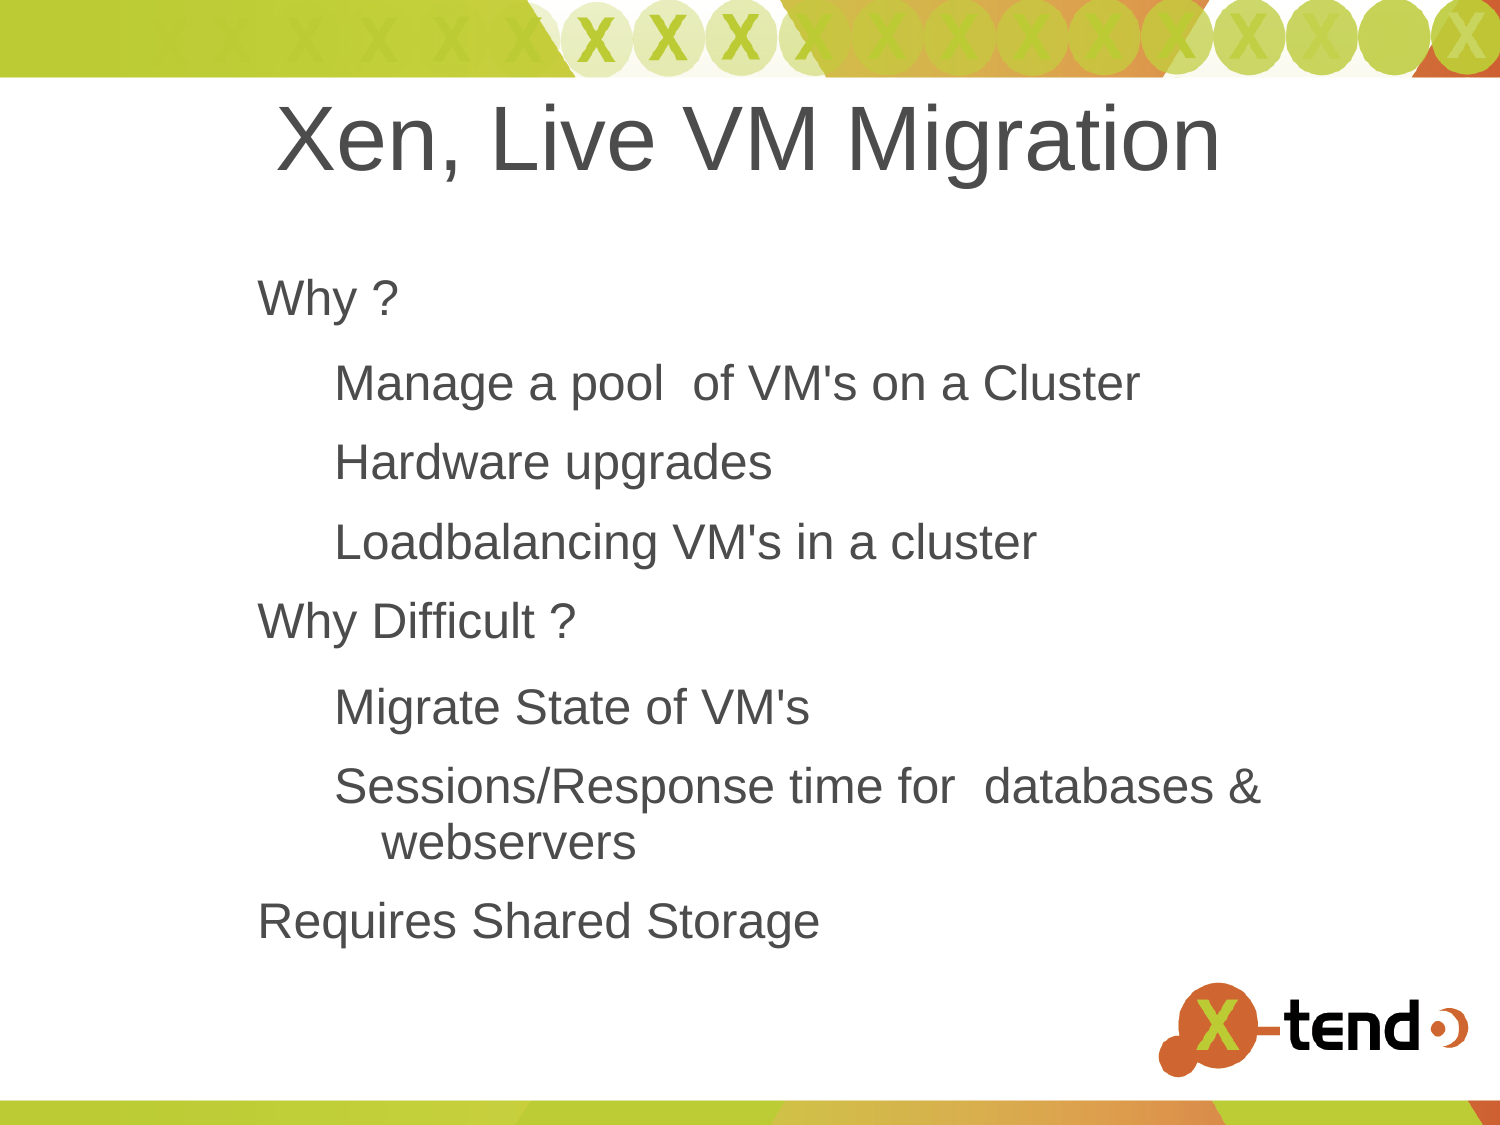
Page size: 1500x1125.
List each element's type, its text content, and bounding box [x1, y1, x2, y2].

picture [0, 0, 1500, 1125]
list Why ? Manage a pool of VM's on a Cluster Hardware upgrades Loadbalancing VM's in a cluster Why Difficult ? Migrate State of VM's Sessions/Response time for databases & webservers Requires Shared Storage [225, 262, 1476, 1124]
title Xen, Live VM Migration [75, 45, 1426, 233]
